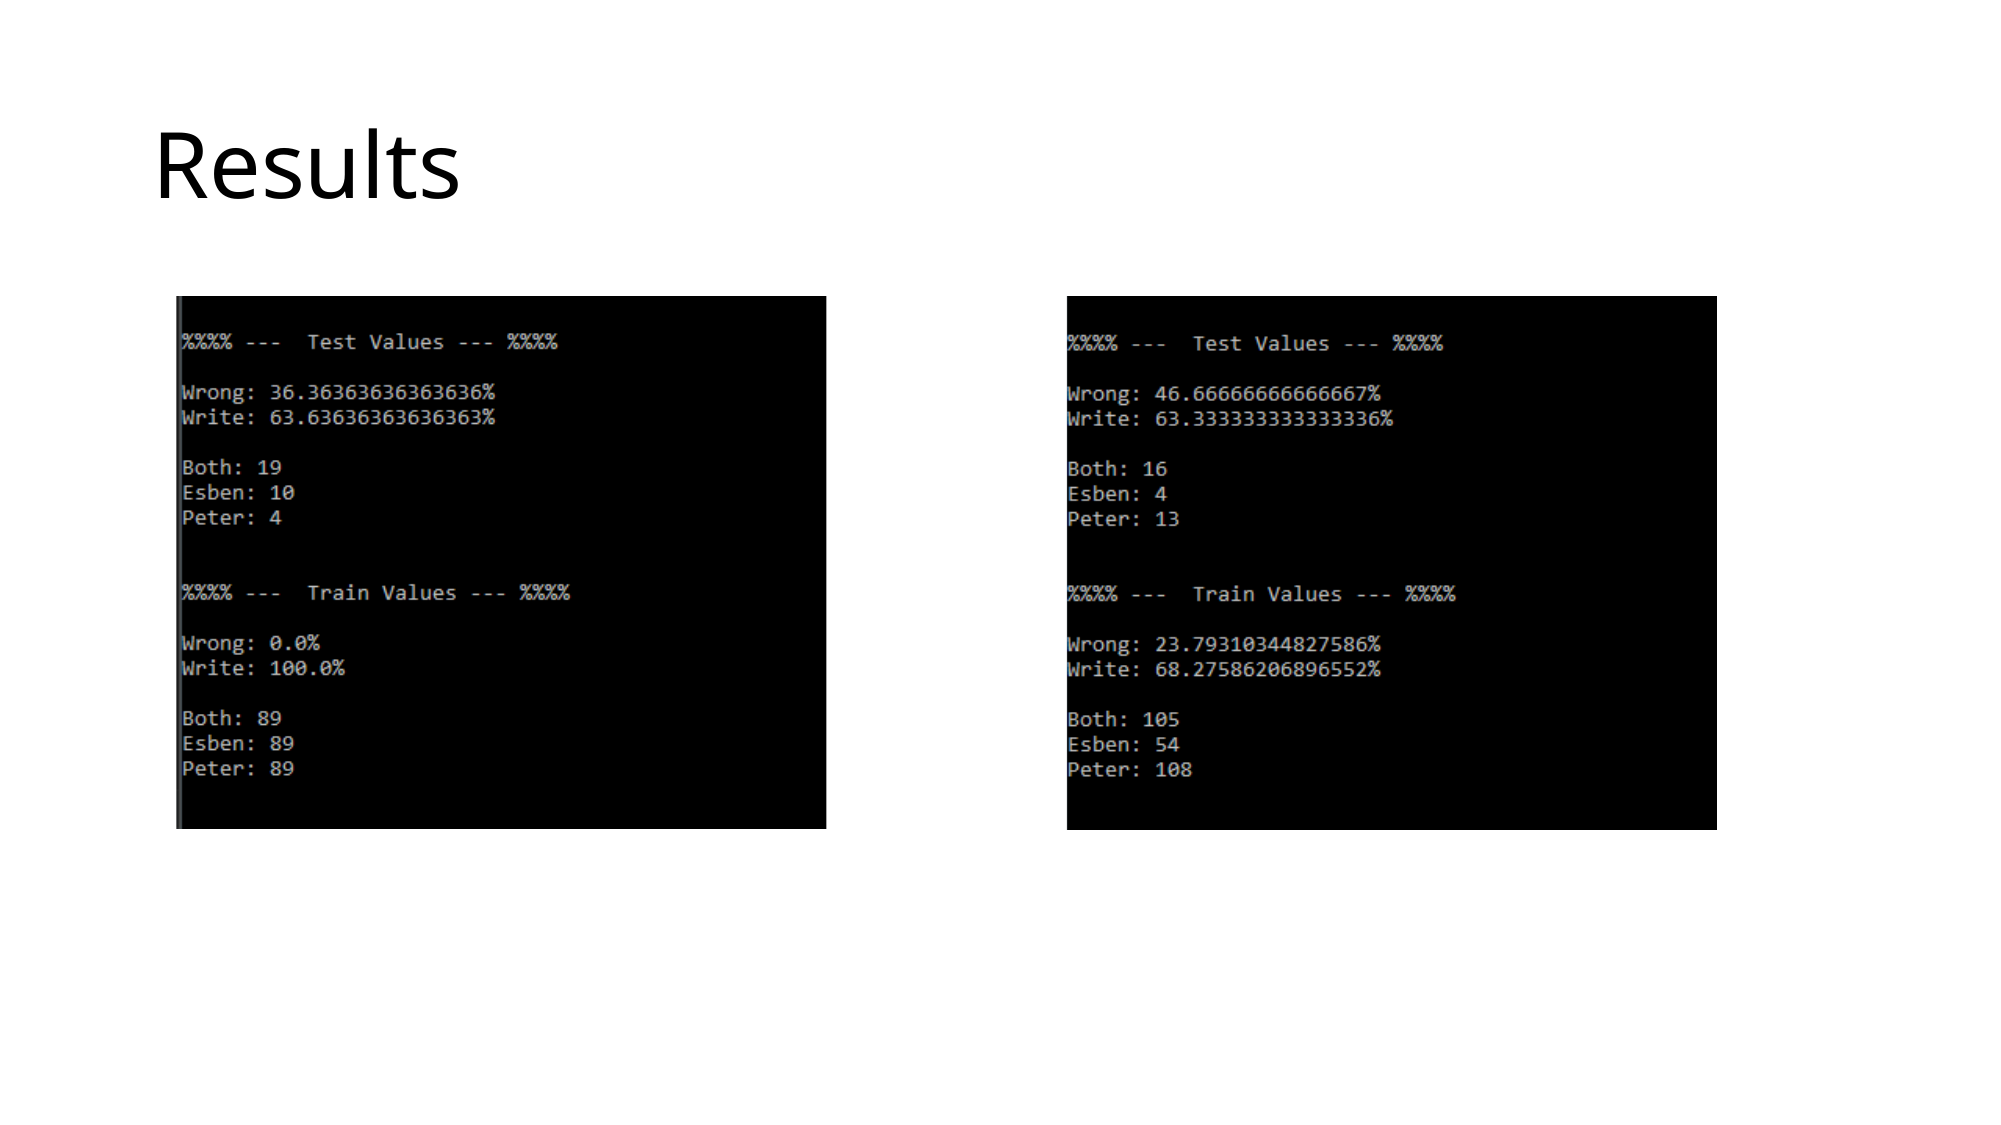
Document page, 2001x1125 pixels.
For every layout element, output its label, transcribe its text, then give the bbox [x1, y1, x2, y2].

title Results [137, 59, 1863, 278]
picture [1066, 296, 1717, 830]
picture [176, 296, 827, 829]
